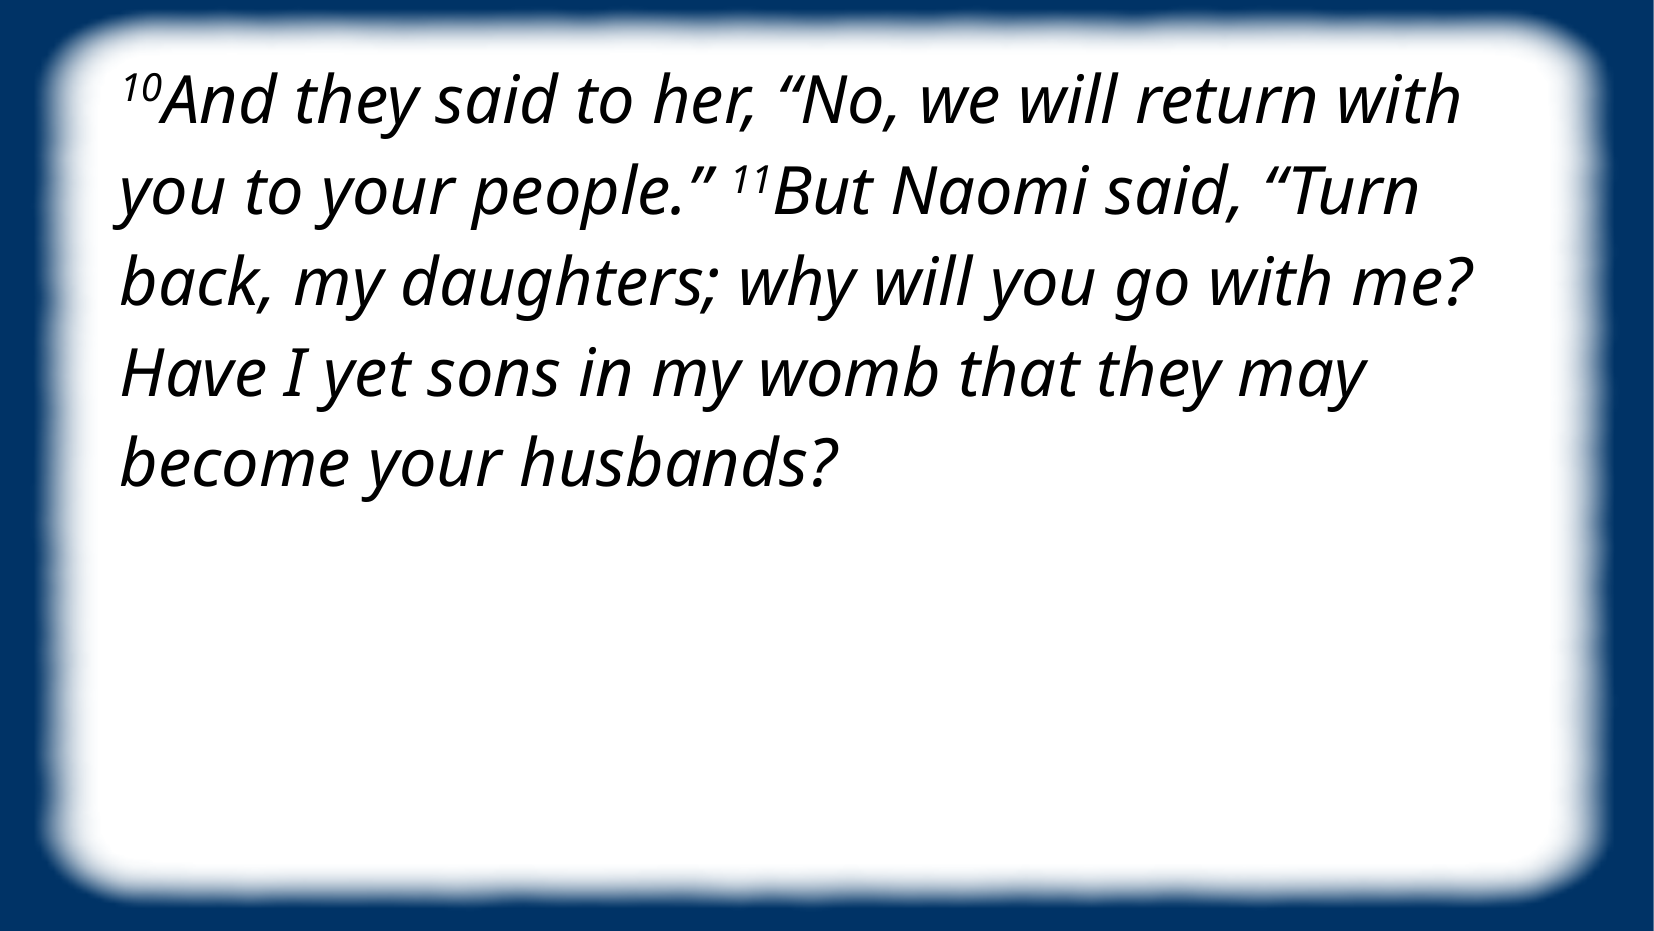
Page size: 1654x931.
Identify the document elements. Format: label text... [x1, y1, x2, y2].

picture [0, 0, 1654, 931]
text_box 10And they said to her, “No, we will return with you to your people.” 11But Naomi said, “Turn back, my daughters; why will you go with me? Have I yet sons in my womb that they may become your husbands? [105, 45, 1546, 504]
